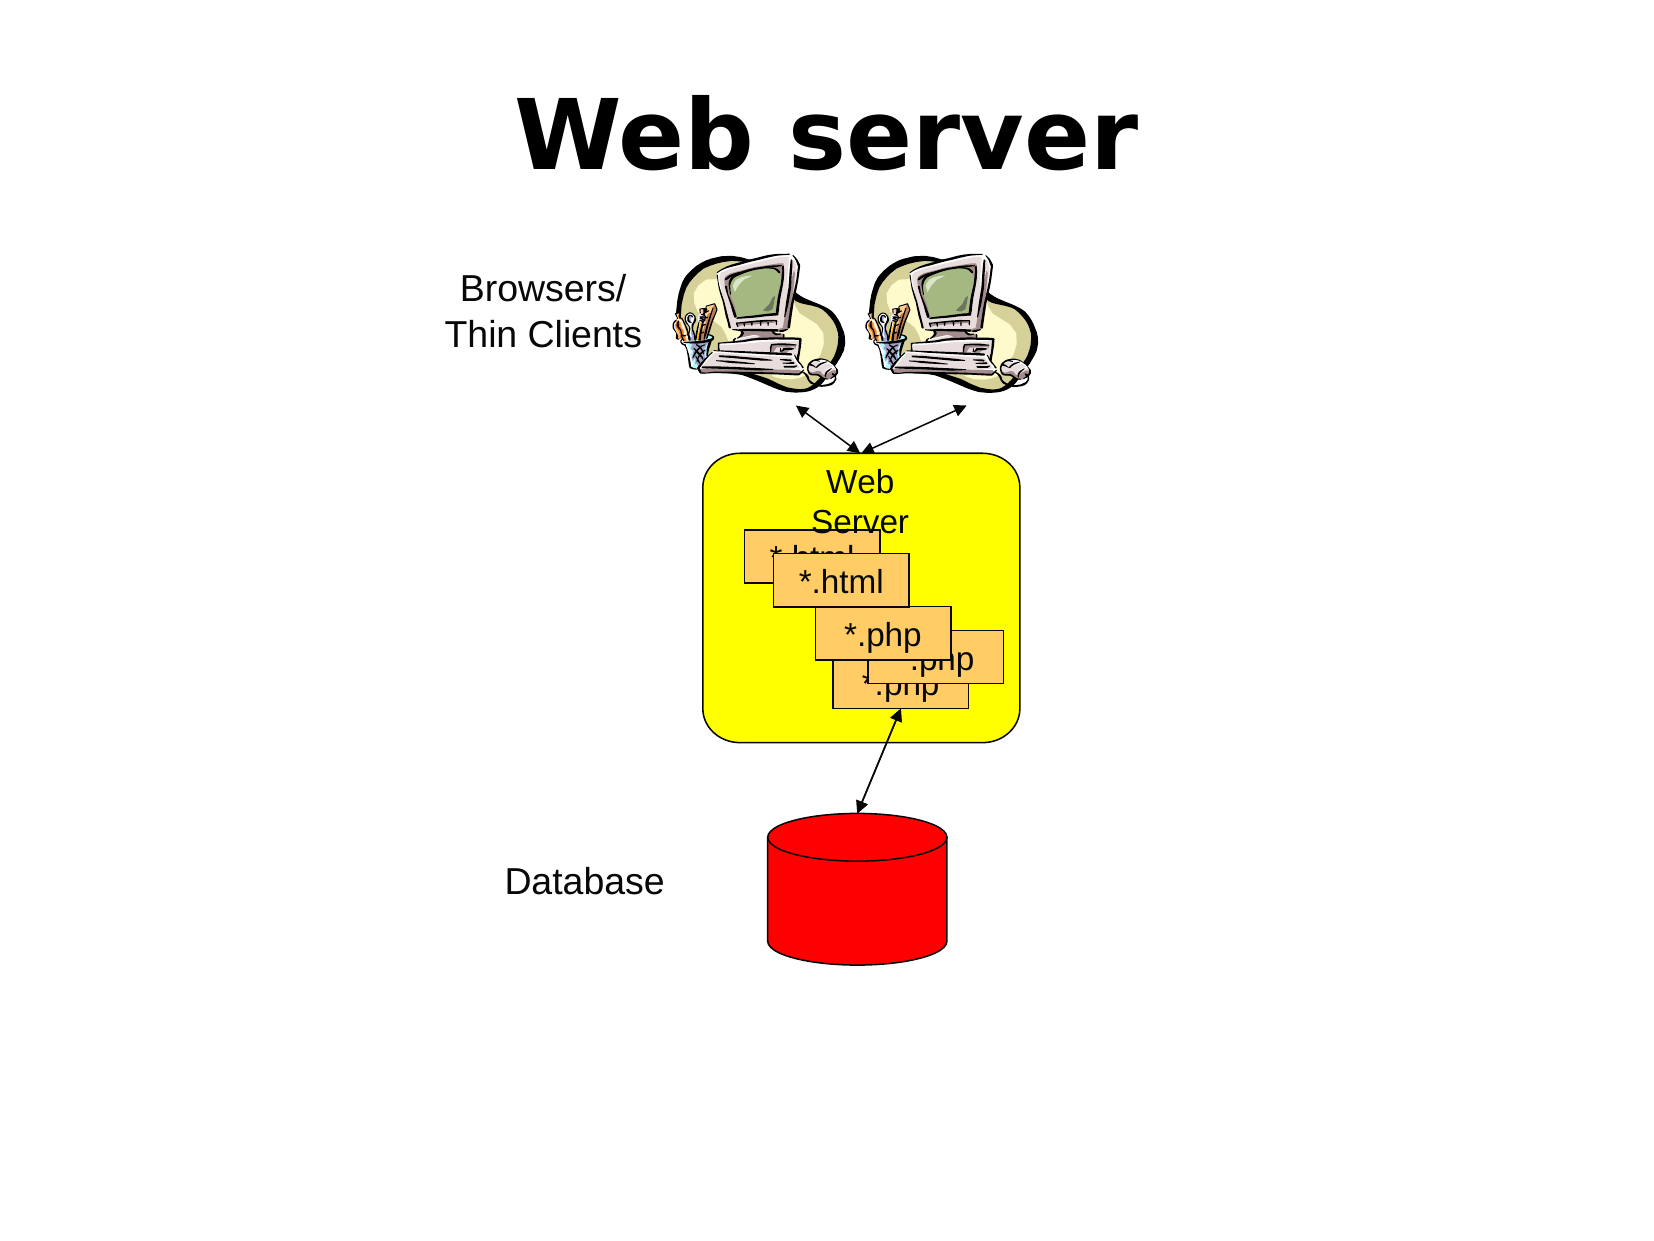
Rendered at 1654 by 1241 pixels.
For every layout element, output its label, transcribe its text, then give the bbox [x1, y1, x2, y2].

text_box Web Server [757, 453, 963, 508]
text_box *.php [815, 606, 951, 660]
title Web server [124, 68, 1530, 193]
picture [672, 252, 847, 394]
text_box [856, 516, 867, 529]
text_box *.html [744, 529, 880, 584]
text_box [702, 453, 1020, 743]
text_box *.php [868, 630, 1004, 684]
text_box [838, 517, 847, 523]
text_box Browsers/ Thin Clients [405, 276, 682, 359]
text_box *.php [833, 660, 969, 709]
text_box [767, 813, 947, 966]
text_box Database [460, 850, 709, 909]
text_box *.html [773, 553, 909, 607]
picture [865, 252, 1040, 395]
